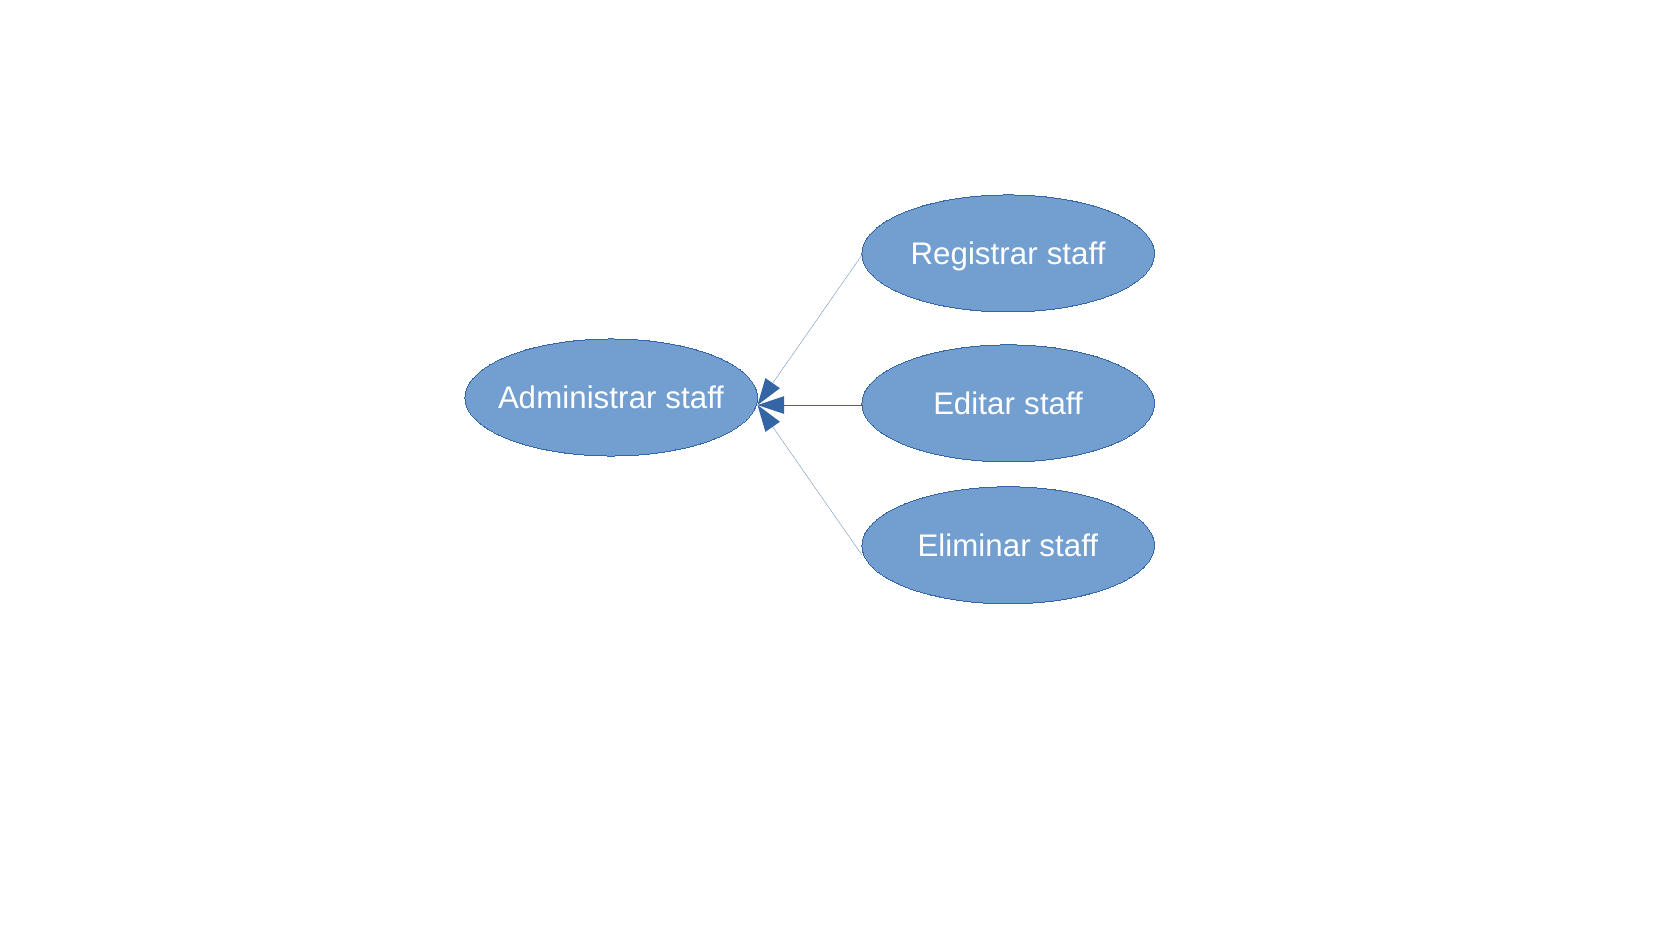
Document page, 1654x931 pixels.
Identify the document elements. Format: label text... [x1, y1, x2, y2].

text_box Eliminar staff [861, 486, 1155, 604]
text_box Registrar staff [861, 194, 1155, 312]
text_box Administrar staff [464, 338, 758, 457]
text_box Editar staff [861, 344, 1155, 462]
